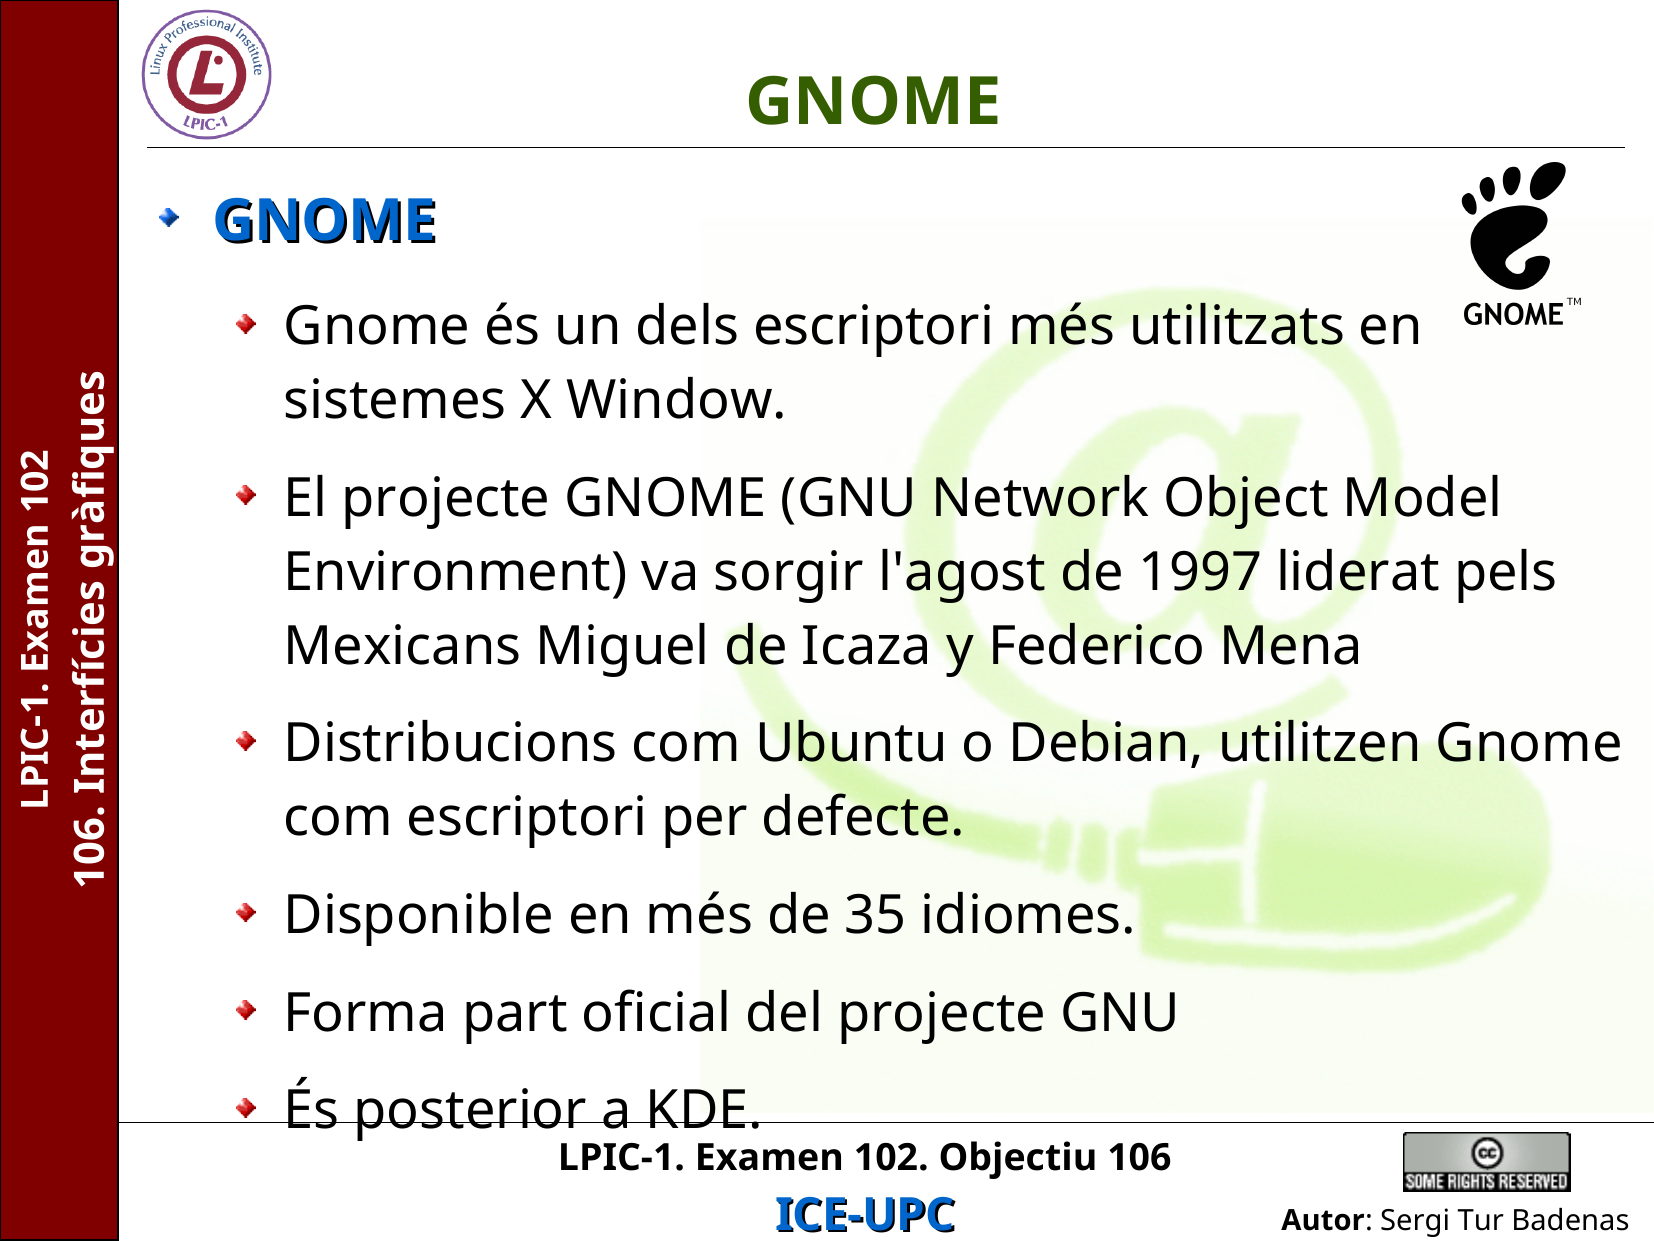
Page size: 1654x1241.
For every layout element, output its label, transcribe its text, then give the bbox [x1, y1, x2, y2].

title GNOME [129, 49, 1619, 148]
picture [700, 217, 1654, 1113]
list GNOME Gnome és un dels escriptori més utilitzats en sistemes X Window. El projecte GNOME (GNU Network Object Model Environment) va sorgir l'agost de 1997 liderat pels Mexicans Miguel de Icaza y Federico Mena Distribucions com Ubuntu o Debian, utilitzen Gnome com escriptori per defecte. Disponible en més de 35 idiomes. Forma part oficial del projecte GNU És posterior a KDE. [141, 177, 1630, 1024]
picture [1403, 1132, 1571, 1192]
picture [236, 1098, 256, 1118]
picture [848, 1024, 860, 1028]
picture [902, 1024, 915, 1028]
picture [755, 1024, 767, 1028]
picture [1432, 162, 1595, 325]
picture [135, 5, 277, 49]
picture [700, 1094, 710, 1113]
